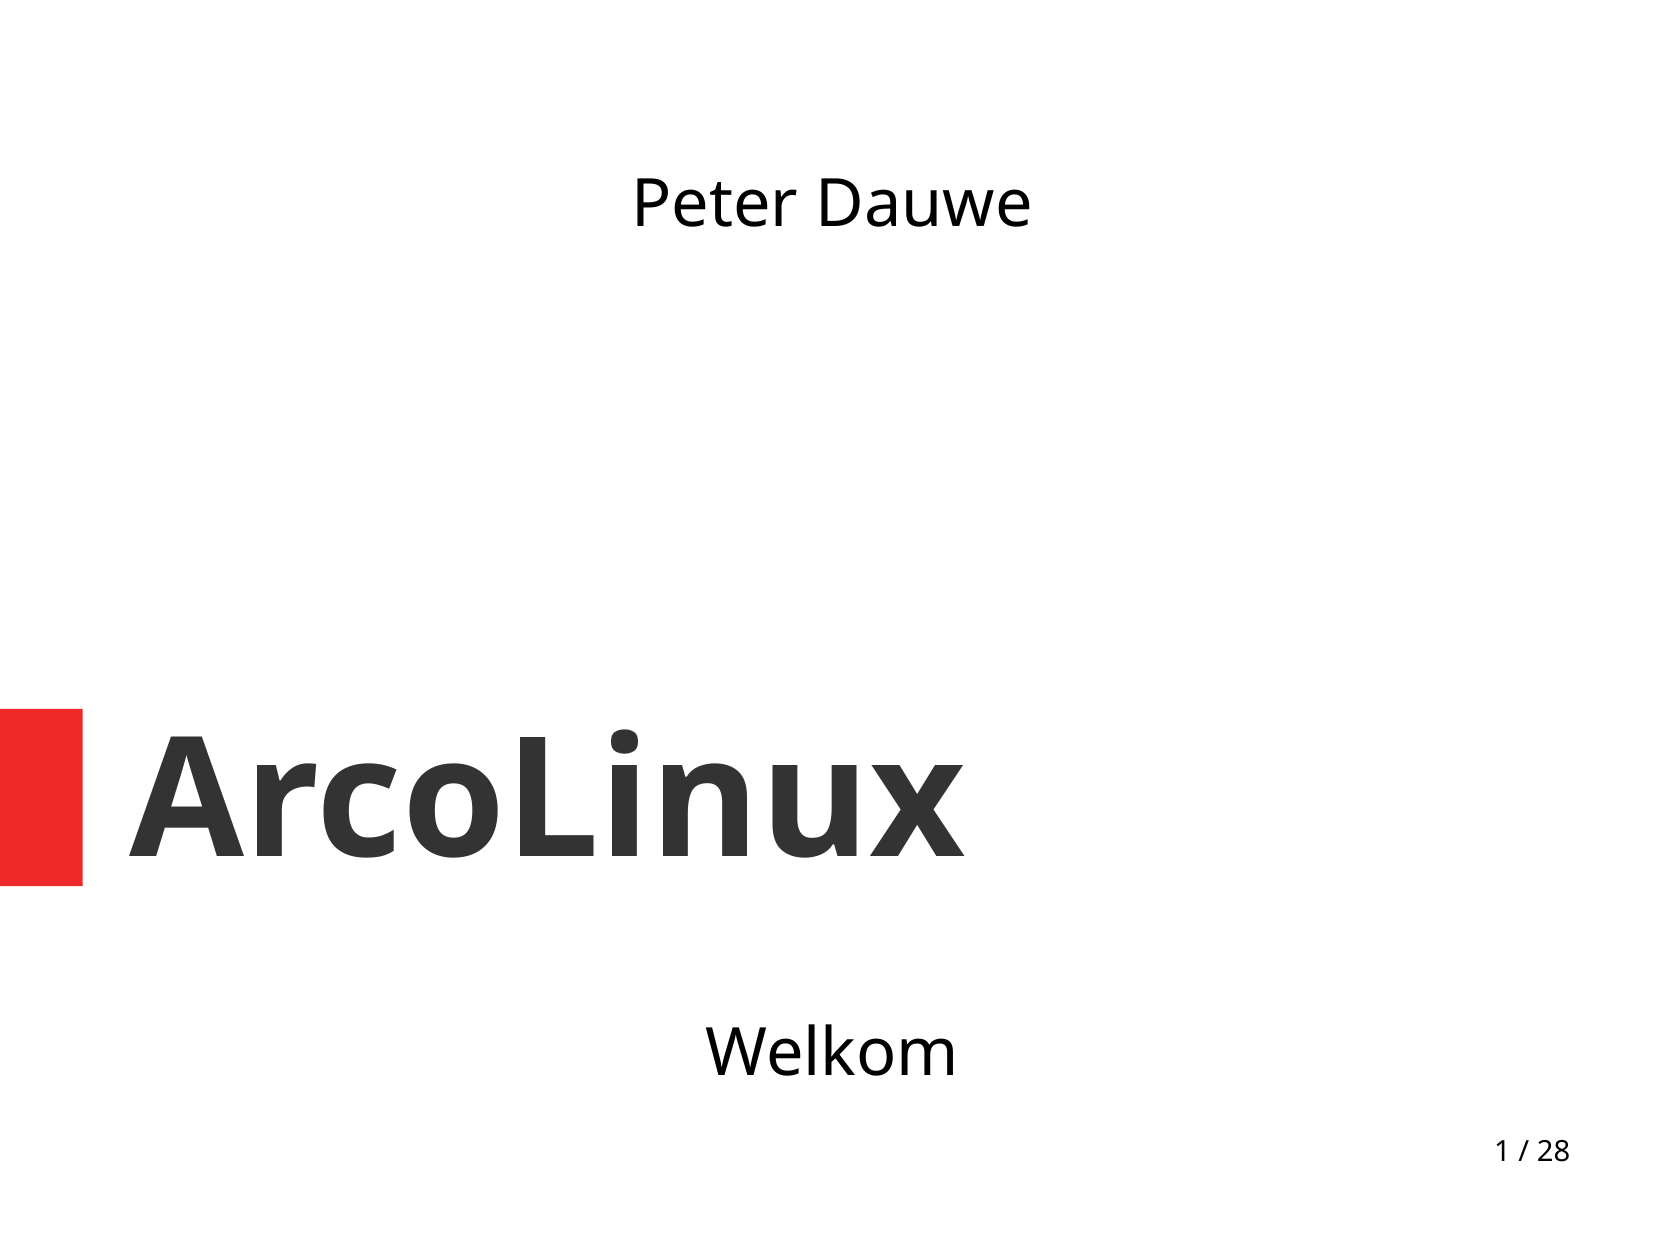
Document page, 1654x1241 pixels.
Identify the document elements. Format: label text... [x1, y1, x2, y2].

subtitle Welkom [129, 968, 1535, 1130]
text_box Peter Dauwe [129, 120, 1535, 282]
title ArcoLinux [129, 673, 1535, 910]
